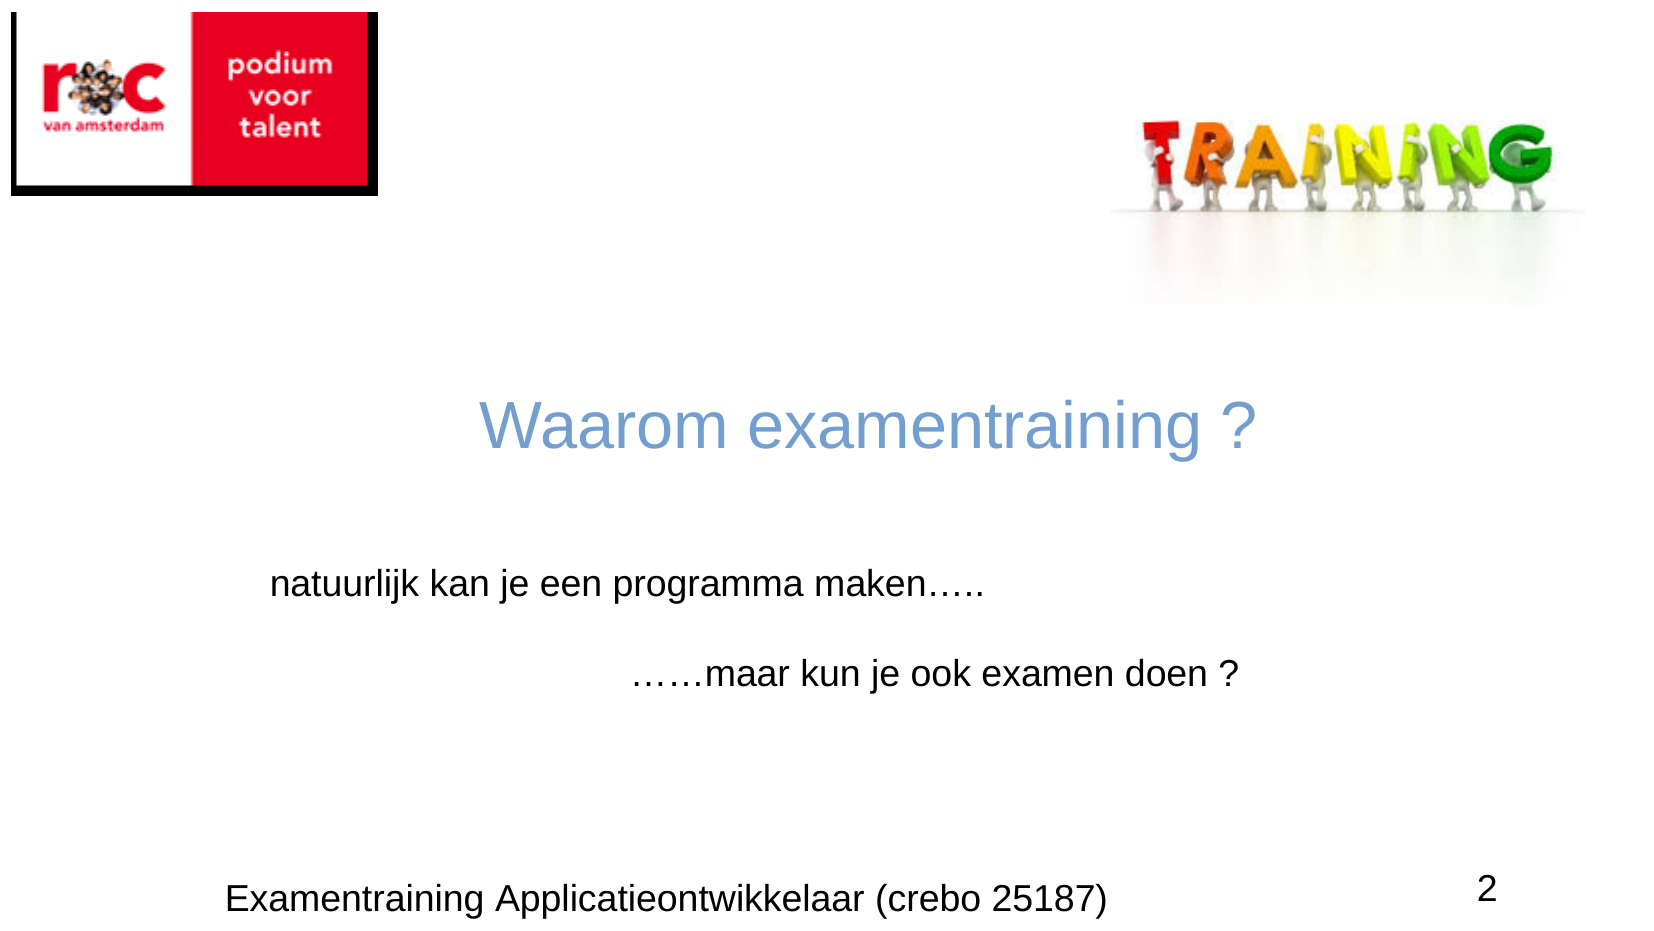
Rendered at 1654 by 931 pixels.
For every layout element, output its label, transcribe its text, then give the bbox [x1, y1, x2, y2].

picture [1110, 44, 1585, 305]
picture [11, 12, 378, 196]
text_box Examentraining Applicatieontwikkelaar (crebo 25187) [210, 870, 1462, 927]
text_box natuurlijk kan je een programma maken….. [255, 555, 1276, 612]
text_box ……maar kun je ook examen doen ? [615, 645, 1291, 702]
text_box Waarom examentraining ? [465, 381, 1276, 481]
text_box <number> [1462, 860, 1654, 931]
